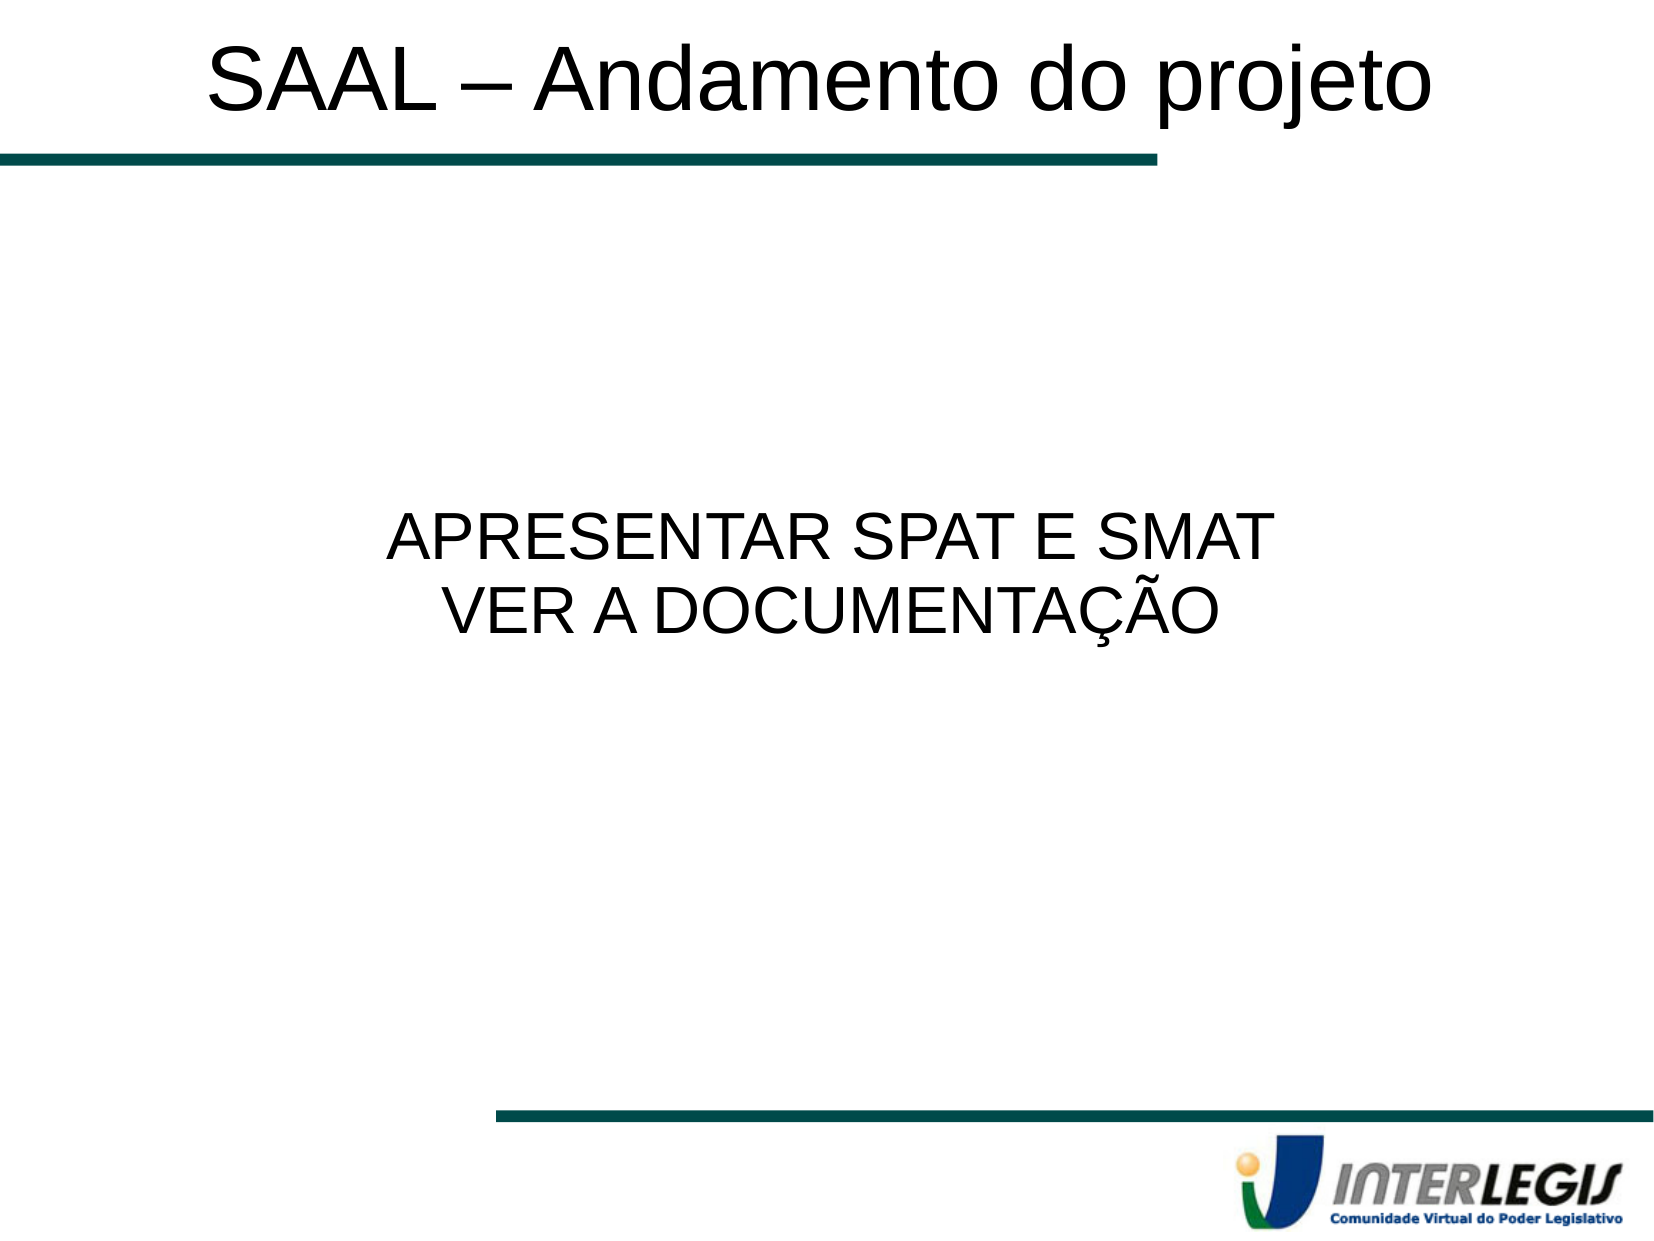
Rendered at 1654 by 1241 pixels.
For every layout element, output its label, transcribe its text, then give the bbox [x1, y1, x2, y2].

title SAAL – Andamento do projeto [70, 27, 1571, 131]
text_box [0, 153, 1158, 166]
text_box [496, 1110, 1654, 1123]
picture [1223, 1124, 1630, 1232]
text_box APRESENTAR SPAT E SMAT VER A DOCUMENTAÇÃO [104, 213, 1560, 934]
